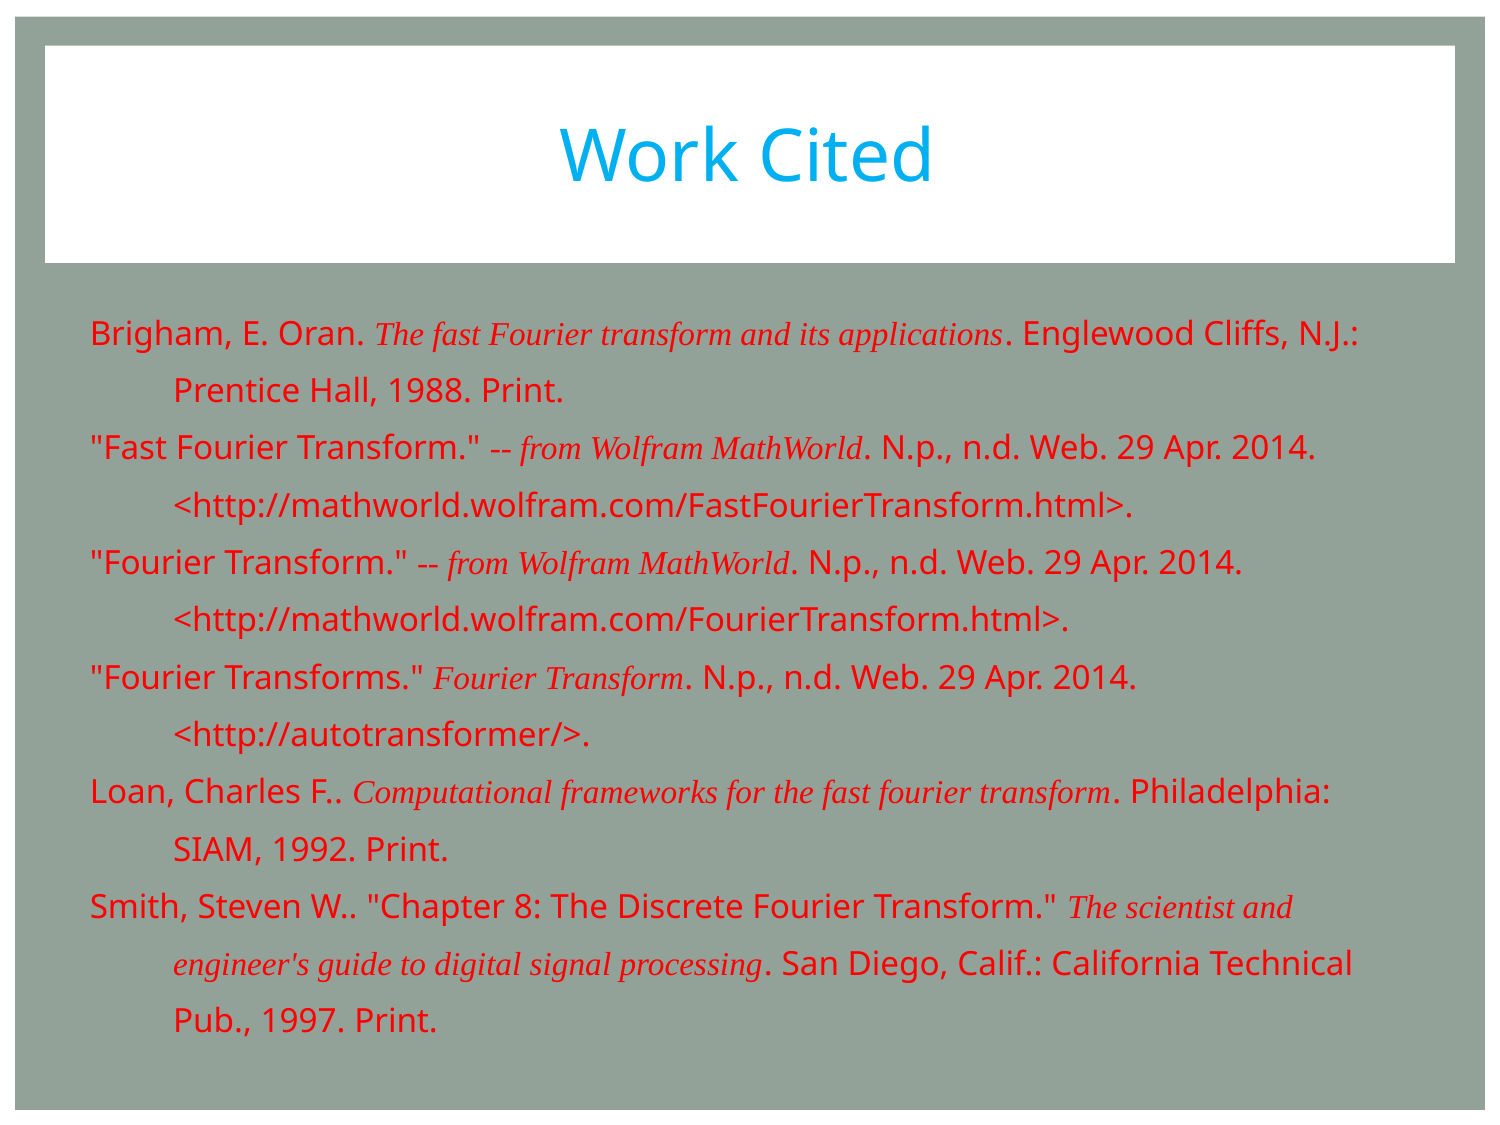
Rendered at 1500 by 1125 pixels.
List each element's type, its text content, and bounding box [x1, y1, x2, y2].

text_box Work Cited [69, 66, 1425, 238]
text_box Brigham, E. Oran. The fast Fourier transform and its applications. Englewood Cliffs, N.J.: Prentice Hall, 1988. Print. "Fast Fourier Transform." -- from Wolfram MathWorld. N.p., n.d. Web. 29 Apr. 2014. <http://mathworld.wolfram.com/FastFourierTransform.html>. "Fourier Transform." -- from Wolfram MathWorld. N.p., n.d. Web. 29 Apr. 2014. <http://mathworld.wolfram.com/FourierTransform.html>. "Fourier Transforms." Fourier Transform. N.p., n.d. Web. 29 Apr. 2014. <http://autotransformer/>. Loan, Charles F.. Computational frameworks for the fast fourier transform. Philadelphia: SIAM, 1992. Print. Smith, Steven W.. "Chapter 8: The Discrete Fourier Transform." The scientist and engineer's guide to digital signal processing. San Diego, Calif.: California Technical Pub., 1997. Print. [75, 287, 1425, 1005]
